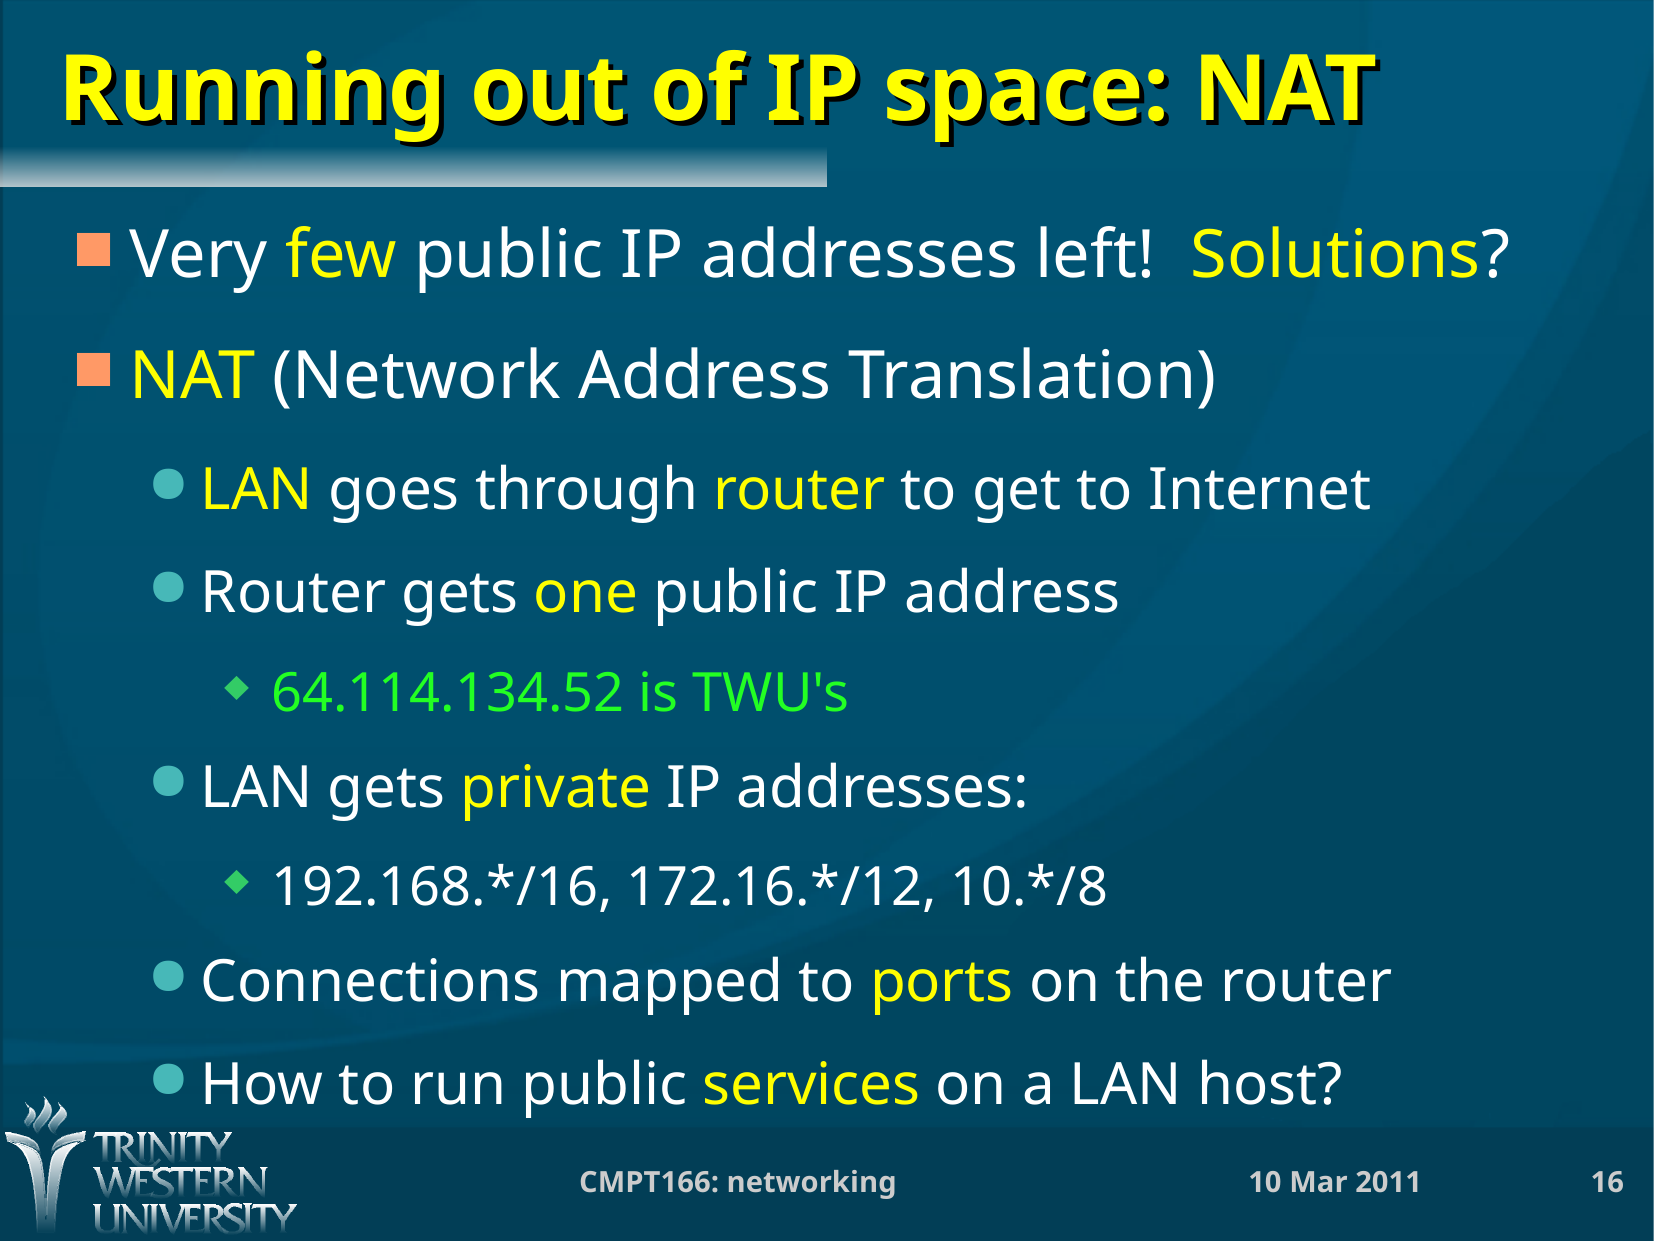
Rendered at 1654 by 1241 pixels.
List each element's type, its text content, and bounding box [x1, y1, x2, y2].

title Running out of IP space: IPv6 [0, 154, 827, 158]
title Running out of IP space: NAT [59, 19, 1595, 148]
picture [38, 1227, 54, 1232]
list Very few public IP addresses left! Solutions? NAT (Network Address Translation) LAN goes through router to get to Internet Router gets one public IP address 64.114.134.52 is TWU's LAN gets private IP addresses: 192.168.*/16, 172.16.*/12, 10.*/8 Connections mapped to ports on the router How to run public services on a LAN host? [59, 206, 1625, 1026]
